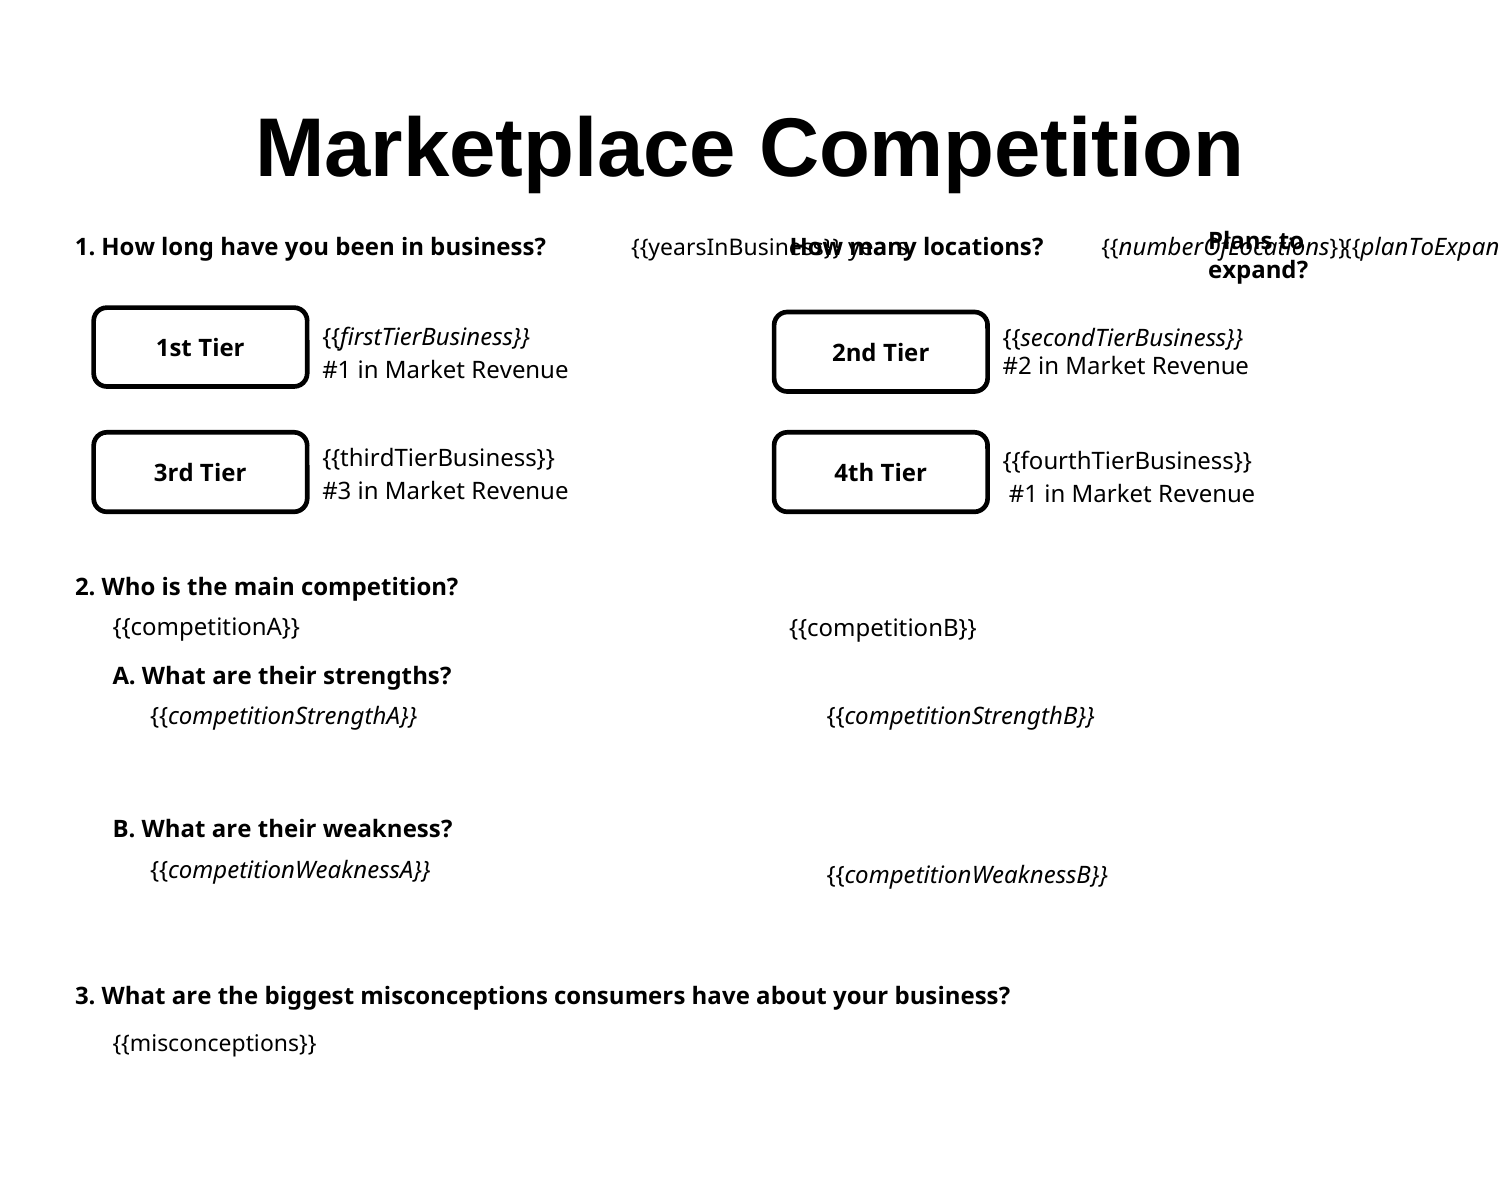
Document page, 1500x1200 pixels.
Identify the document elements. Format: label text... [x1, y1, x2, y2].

text_box {{competitionStrengthA}} [135, 685, 707, 792]
text_box {{competitionWeaknessA}} [135, 839, 707, 910]
text_box {{misconceptions}} [97, 1009, 1435, 1125]
text_box {{competitionStrengthB}} [811, 685, 1451, 793]
text_box {{secondTierBusiness}} #2 in Market Revenue [987, 303, 1317, 397]
text_box B. What are their weakness? [97, 792, 627, 864]
text_box {{competitionWeaknessB}} [811, 839, 1477, 920]
text_box {{competitionA}} [97, 596, 669, 647]
text_box How many locations? [1030, 210, 1086, 282]
text_box {{thirdTierBusiness}} #3 in Market Revenue [307, 426, 636, 520]
text_box 2. Who is the main competition? [60, 550, 589, 622]
text_box A. What are their strengths? [97, 647, 627, 711]
title Marketplace Competition [113, 78, 1387, 193]
text_box {{firstTierBusiness}} #1 in Market Revenue [307, 302, 636, 396]
text_box {{fourthTierBusiness}} #1 in Market Revenue [987, 426, 1317, 520]
list 3. What are the biggest misconceptions consumers have about your business? [60, 961, 1410, 1032]
text_box 1. How long have you been in business? [59, 210, 616, 282]
text_box 2nd Tier [774, 311, 987, 392]
text_box {{planToExpand}} [1328, 210, 1500, 282]
text_box 1st Tier [93, 307, 307, 387]
text_box 3rd Tier [93, 432, 307, 512]
text_box {{numberOfLocations}} [1086, 210, 1328, 282]
text_box {{competitionB}} [774, 597, 1413, 647]
text_box 4th Tier [774, 432, 987, 512]
text_box {{yearsInBusiness}} years [616, 210, 1030, 282]
